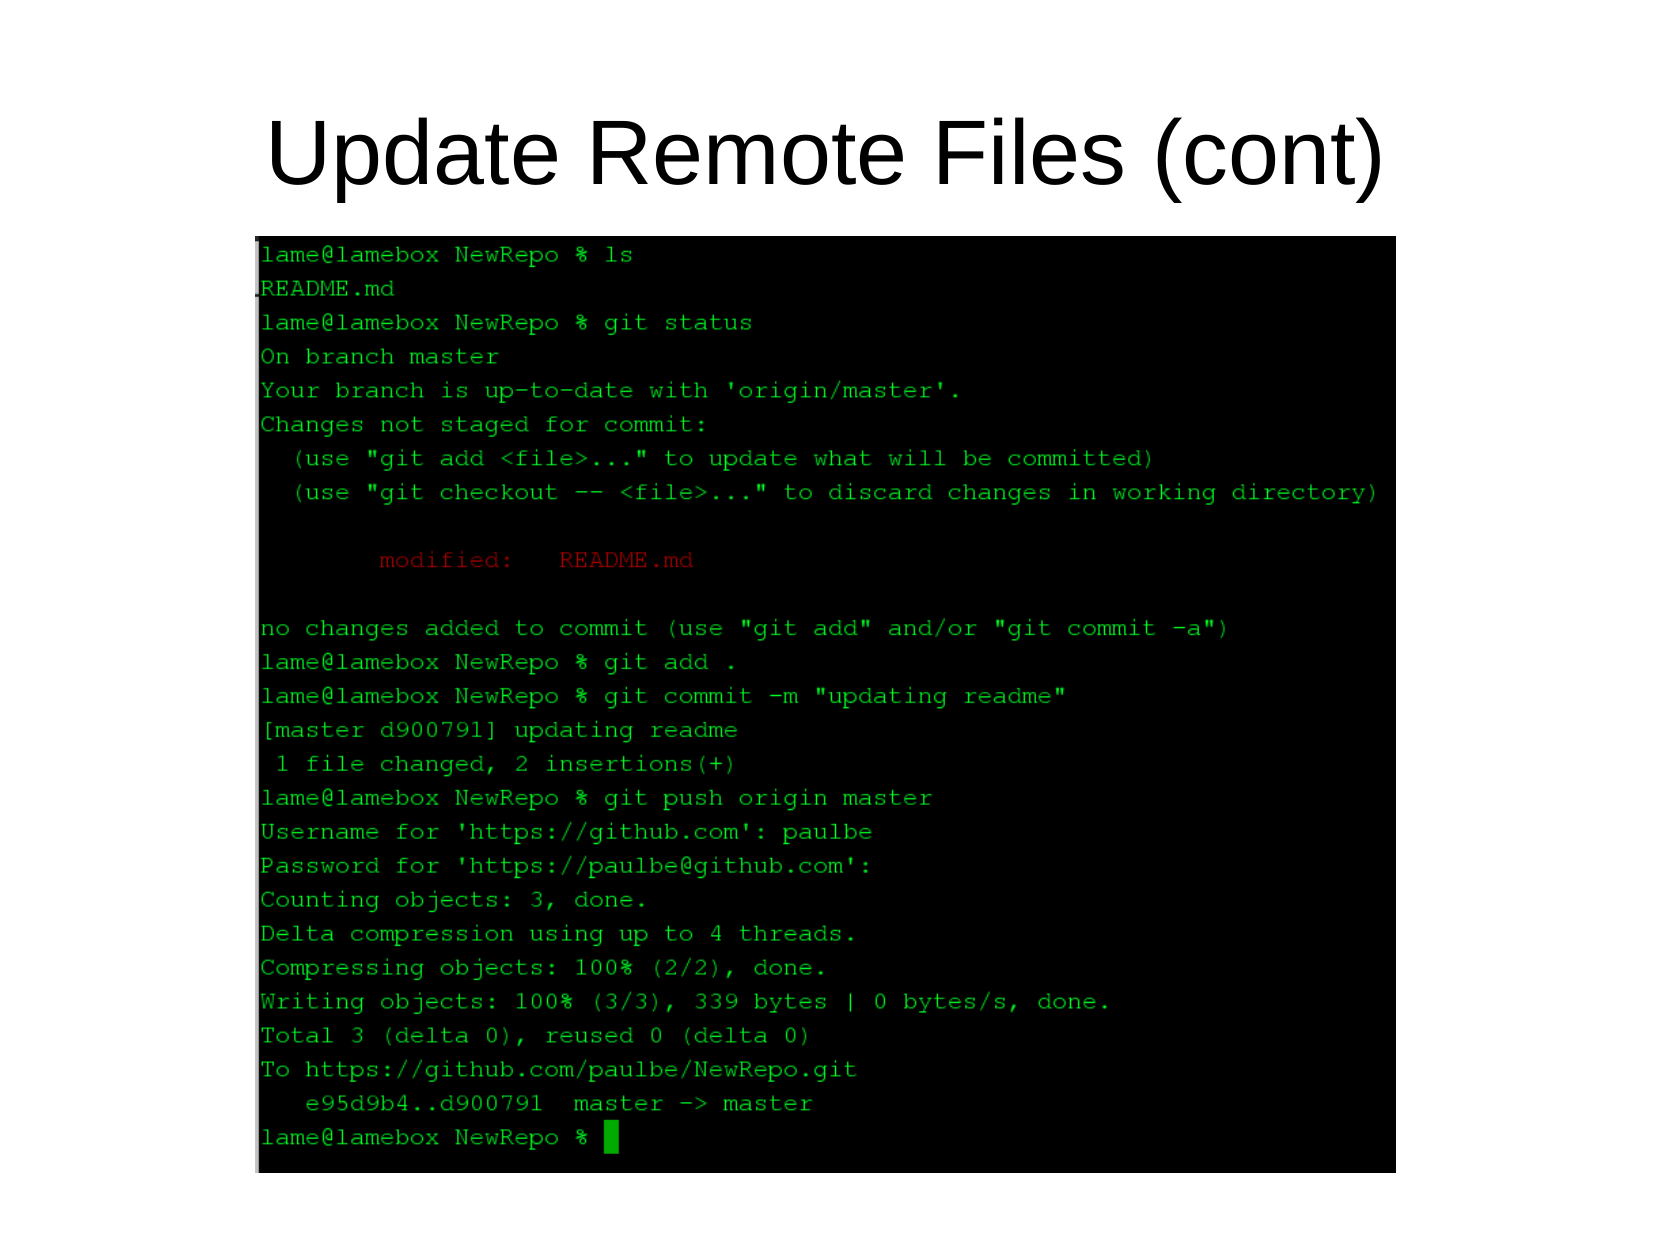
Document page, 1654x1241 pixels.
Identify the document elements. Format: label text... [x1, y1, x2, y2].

picture [255, 236, 1396, 1173]
title Update Remote Files (cont) [82, 49, 1571, 257]
